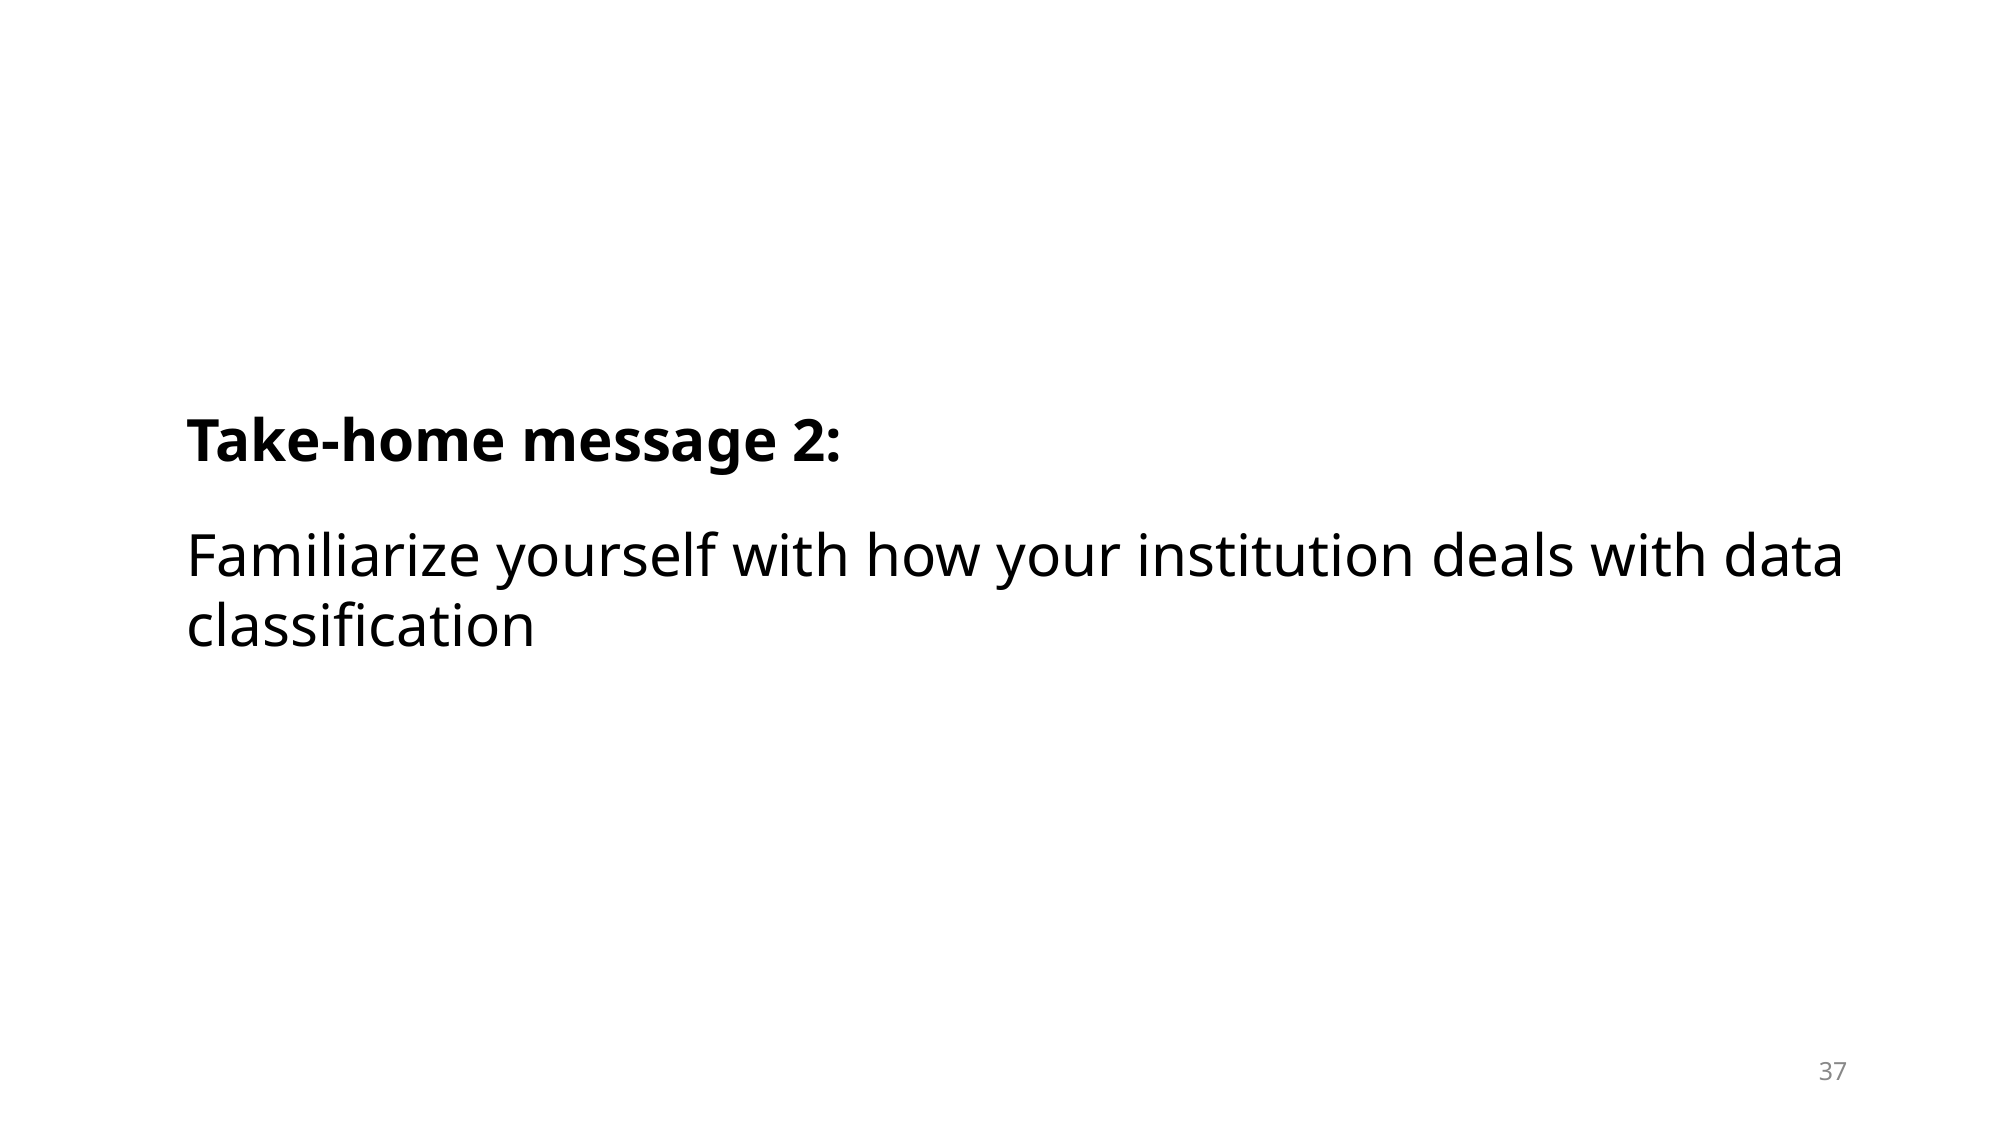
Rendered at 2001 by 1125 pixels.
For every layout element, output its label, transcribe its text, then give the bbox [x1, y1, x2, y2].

text_box Take-home message 2: Familiarize yourself with how your institution deals with data classification [171, 395, 1867, 666]
slide_number 1 [1412, 1042, 1863, 1103]
